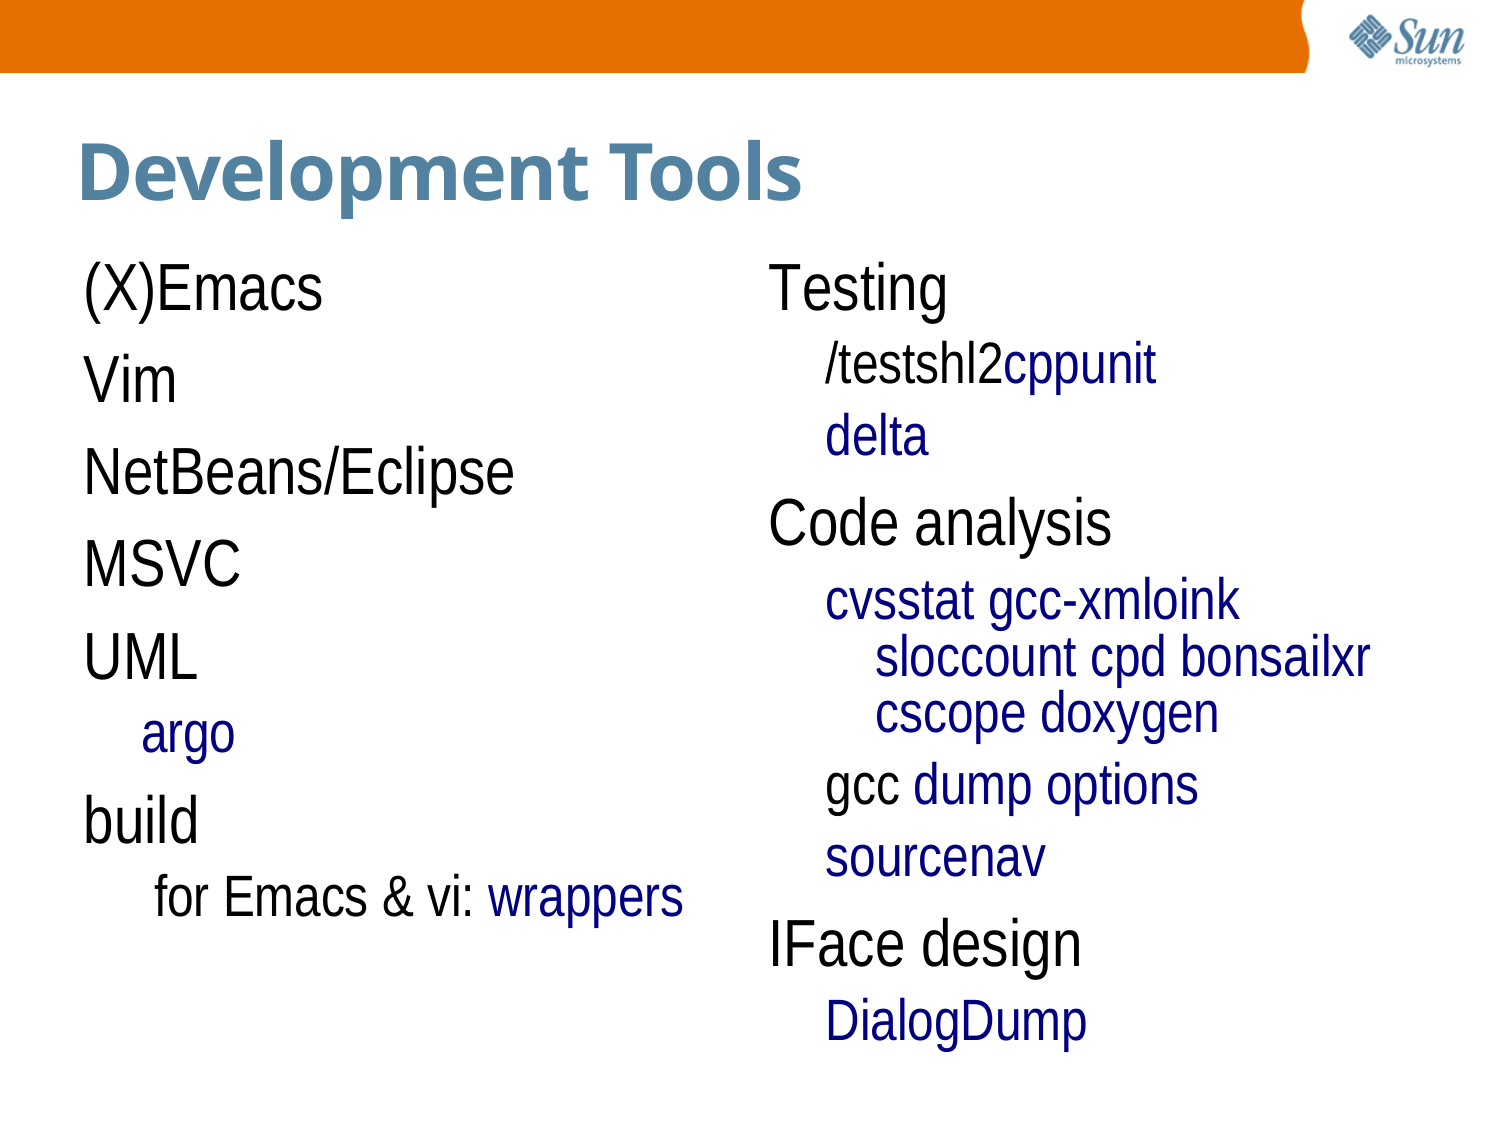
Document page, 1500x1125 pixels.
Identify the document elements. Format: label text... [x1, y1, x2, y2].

list Testing /testshl2cppunit delta Code analysis cvsstat gcc-xmloinksloccount cpd bonsailxr cscope doxygen gcc dump options sourcenav IFace design DialogDump [749, 258, 1402, 1062]
list (X)Emacs Vim NetBeans/Eclipse MSVC UML argo build for Emacs & vi: wrappers [64, 258, 717, 1062]
title Development Tools [75, 123, 1437, 232]
picture [0, 0, 1500, 73]
